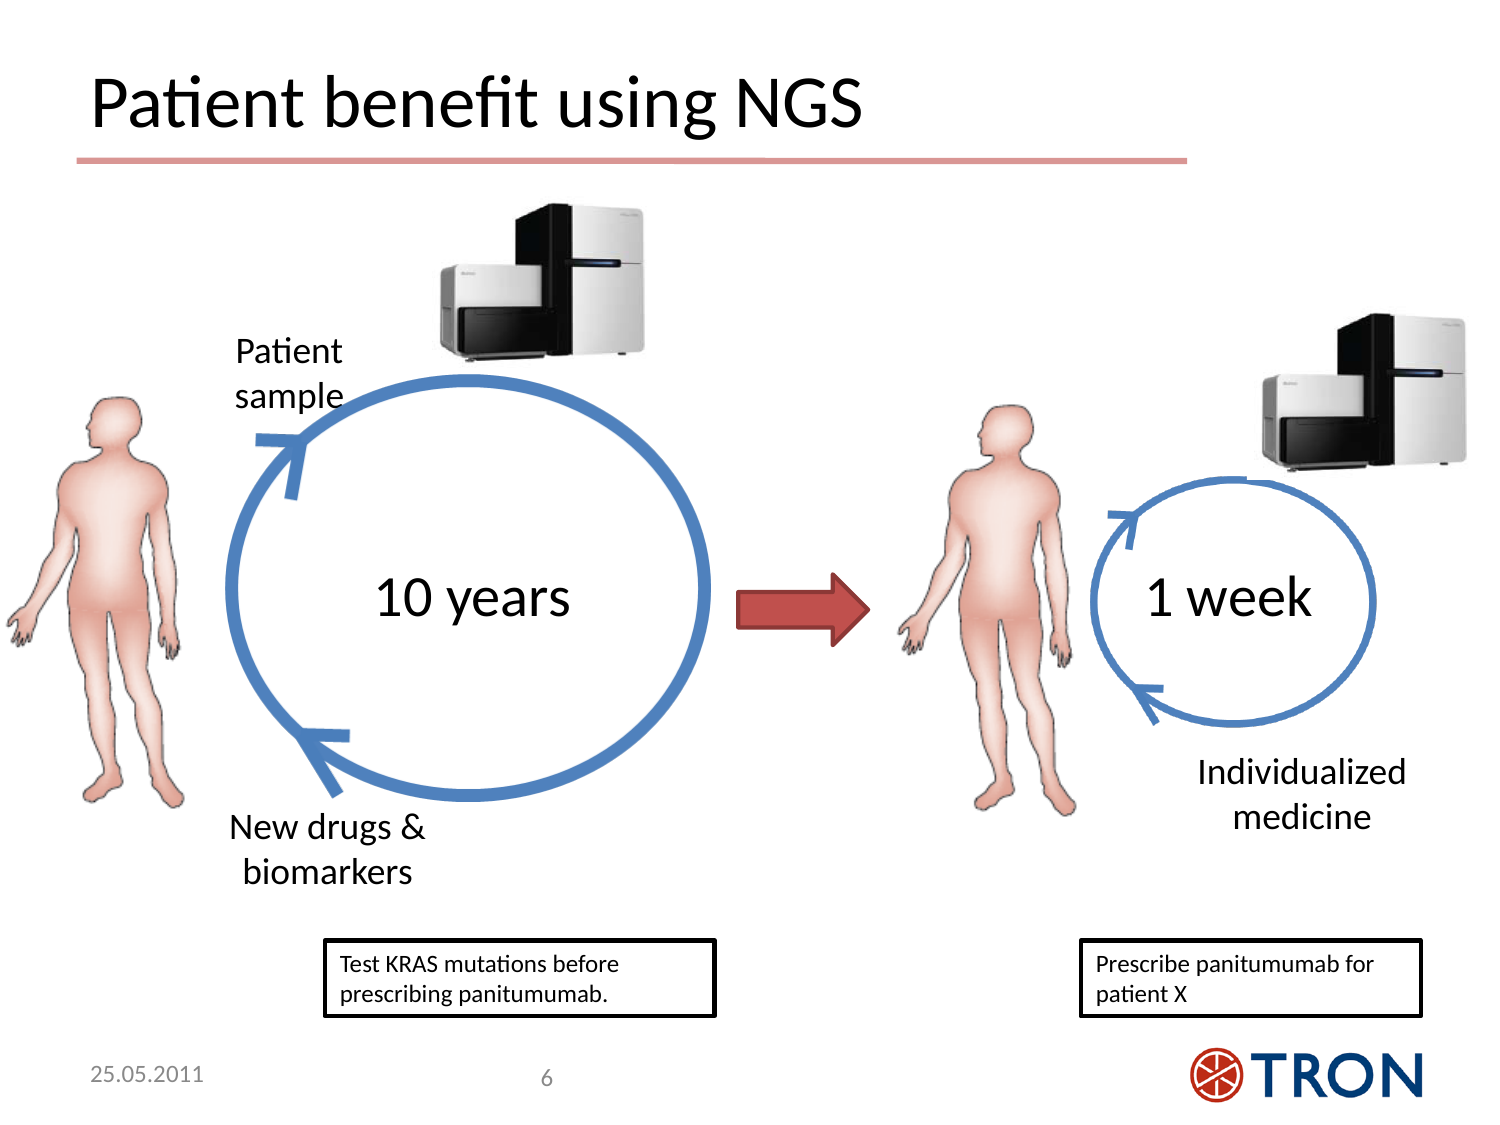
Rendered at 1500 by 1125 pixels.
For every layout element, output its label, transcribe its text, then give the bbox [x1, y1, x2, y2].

text_box Test KRAS mutations before prescribing panitumumab. [324, 940, 715, 1017]
title Patient benefit using NGS [75, 45, 1426, 150]
text_box Prescribe panitumumab for patient X [1080, 940, 1421, 1017]
text_box [525, 1046, 876, 1107]
picture [425, 188, 661, 370]
text_box New drugs & biomarkers [200, 794, 455, 901]
picture [891, 298, 1483, 823]
text_box 10 years [277, 550, 668, 637]
picture [0, 389, 202, 815]
picture [224, 373, 712, 803]
text_box [738, 574, 869, 646]
text_box 1 week [1033, 550, 1424, 637]
text_box Patient sample [188, 318, 390, 425]
text_box Individualized medicine [1169, 739, 1436, 846]
text_box 25.05.2011 [75, 1042, 426, 1103]
